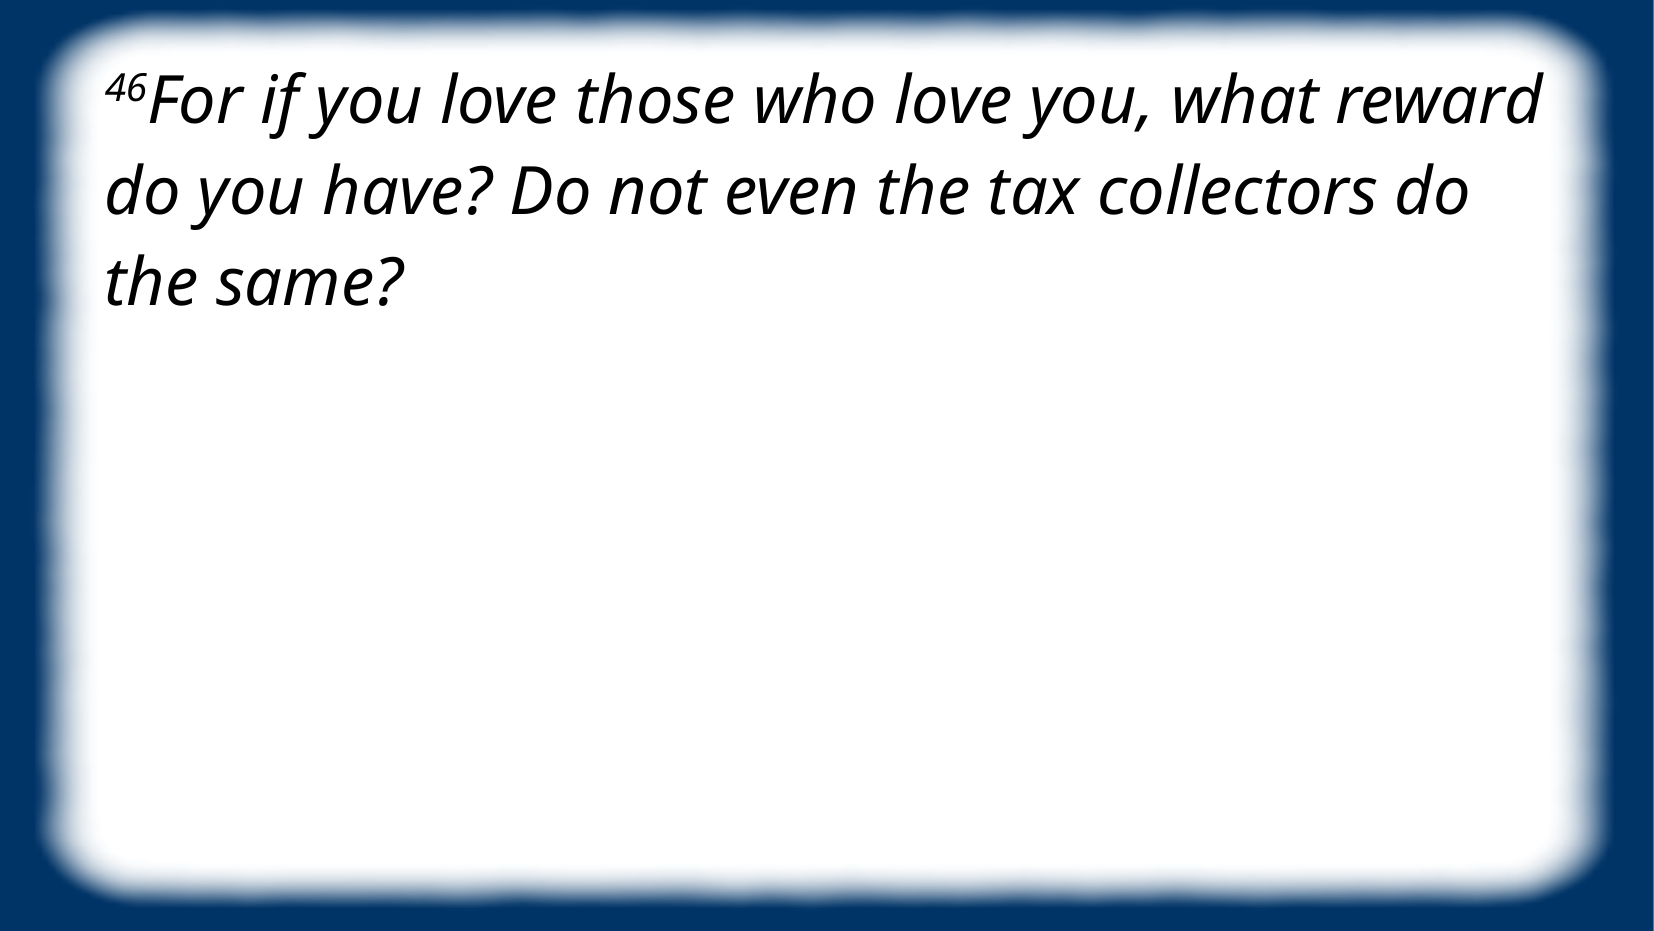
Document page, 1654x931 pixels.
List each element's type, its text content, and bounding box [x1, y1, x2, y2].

picture [0, 0, 1654, 931]
text_box 46For if you love those who love you, what reward do you have? Do not even the tax collectors do the same? [90, 45, 1561, 327]
